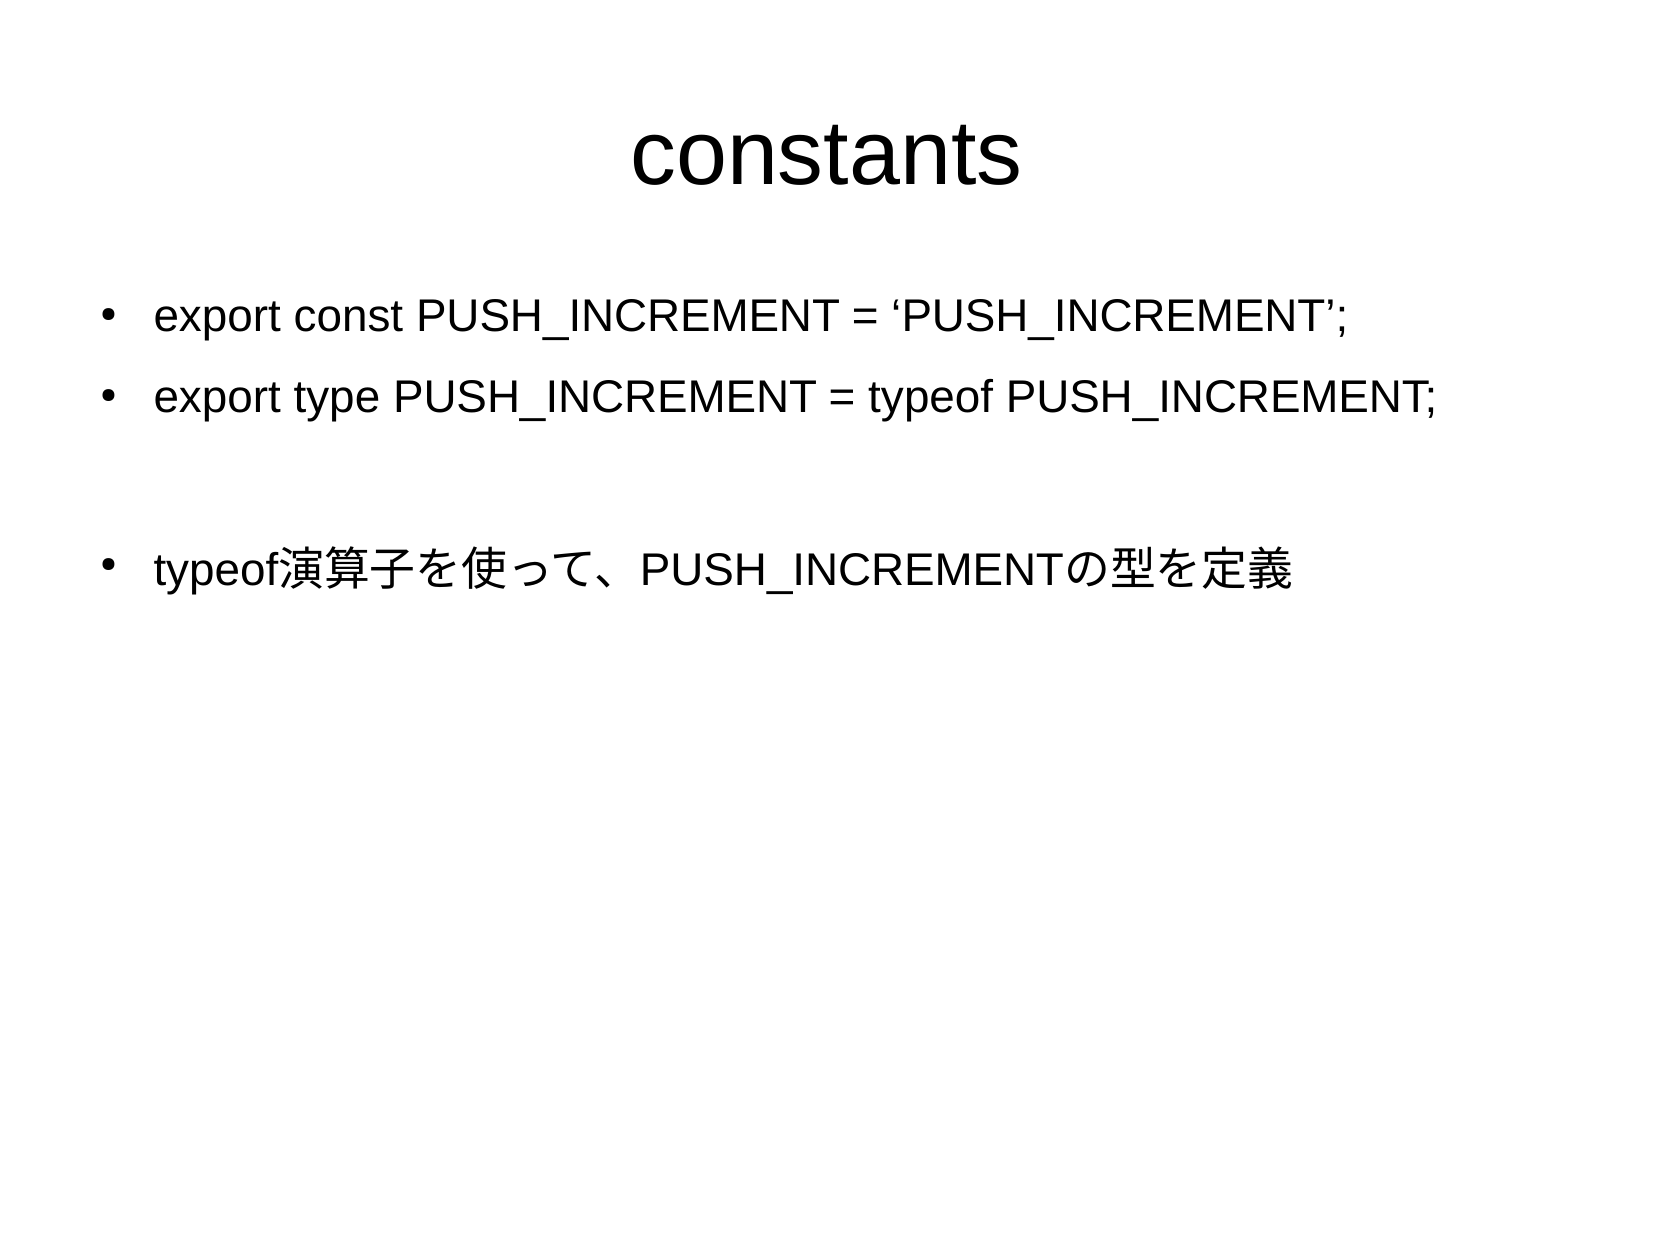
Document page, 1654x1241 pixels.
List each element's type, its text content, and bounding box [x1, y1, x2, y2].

list export const PUSH_INCREMENT = ‘PUSH_INCREMENT’; export type PUSH_INCREMENT = typeof PUSH_INCREMENT; typeof演算子を使って、PUSH_INCREMENTの型を定義 [82, 290, 1571, 1010]
title constants [82, 49, 1571, 257]
